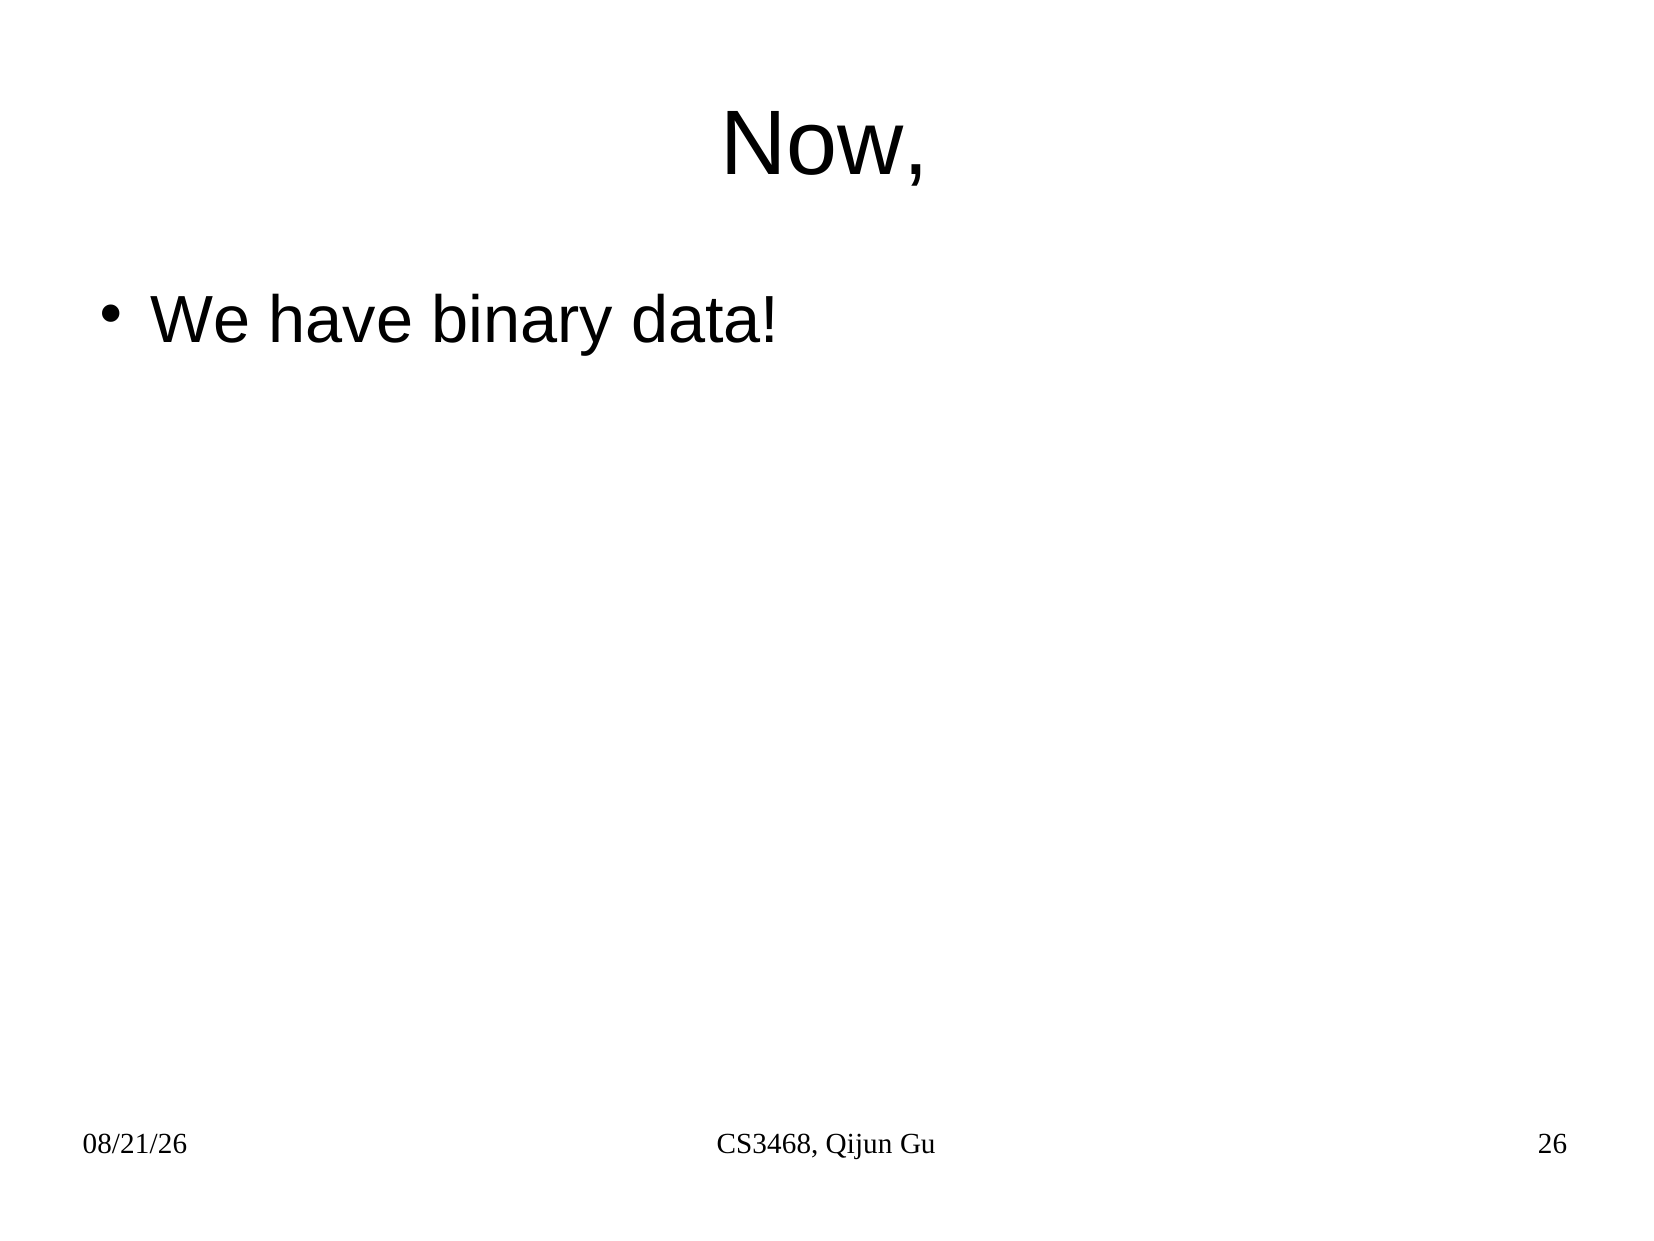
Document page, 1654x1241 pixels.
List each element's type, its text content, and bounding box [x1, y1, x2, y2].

title Now, [82, 56, 1568, 247]
list We have binary data! [82, 290, 1568, 1092]
